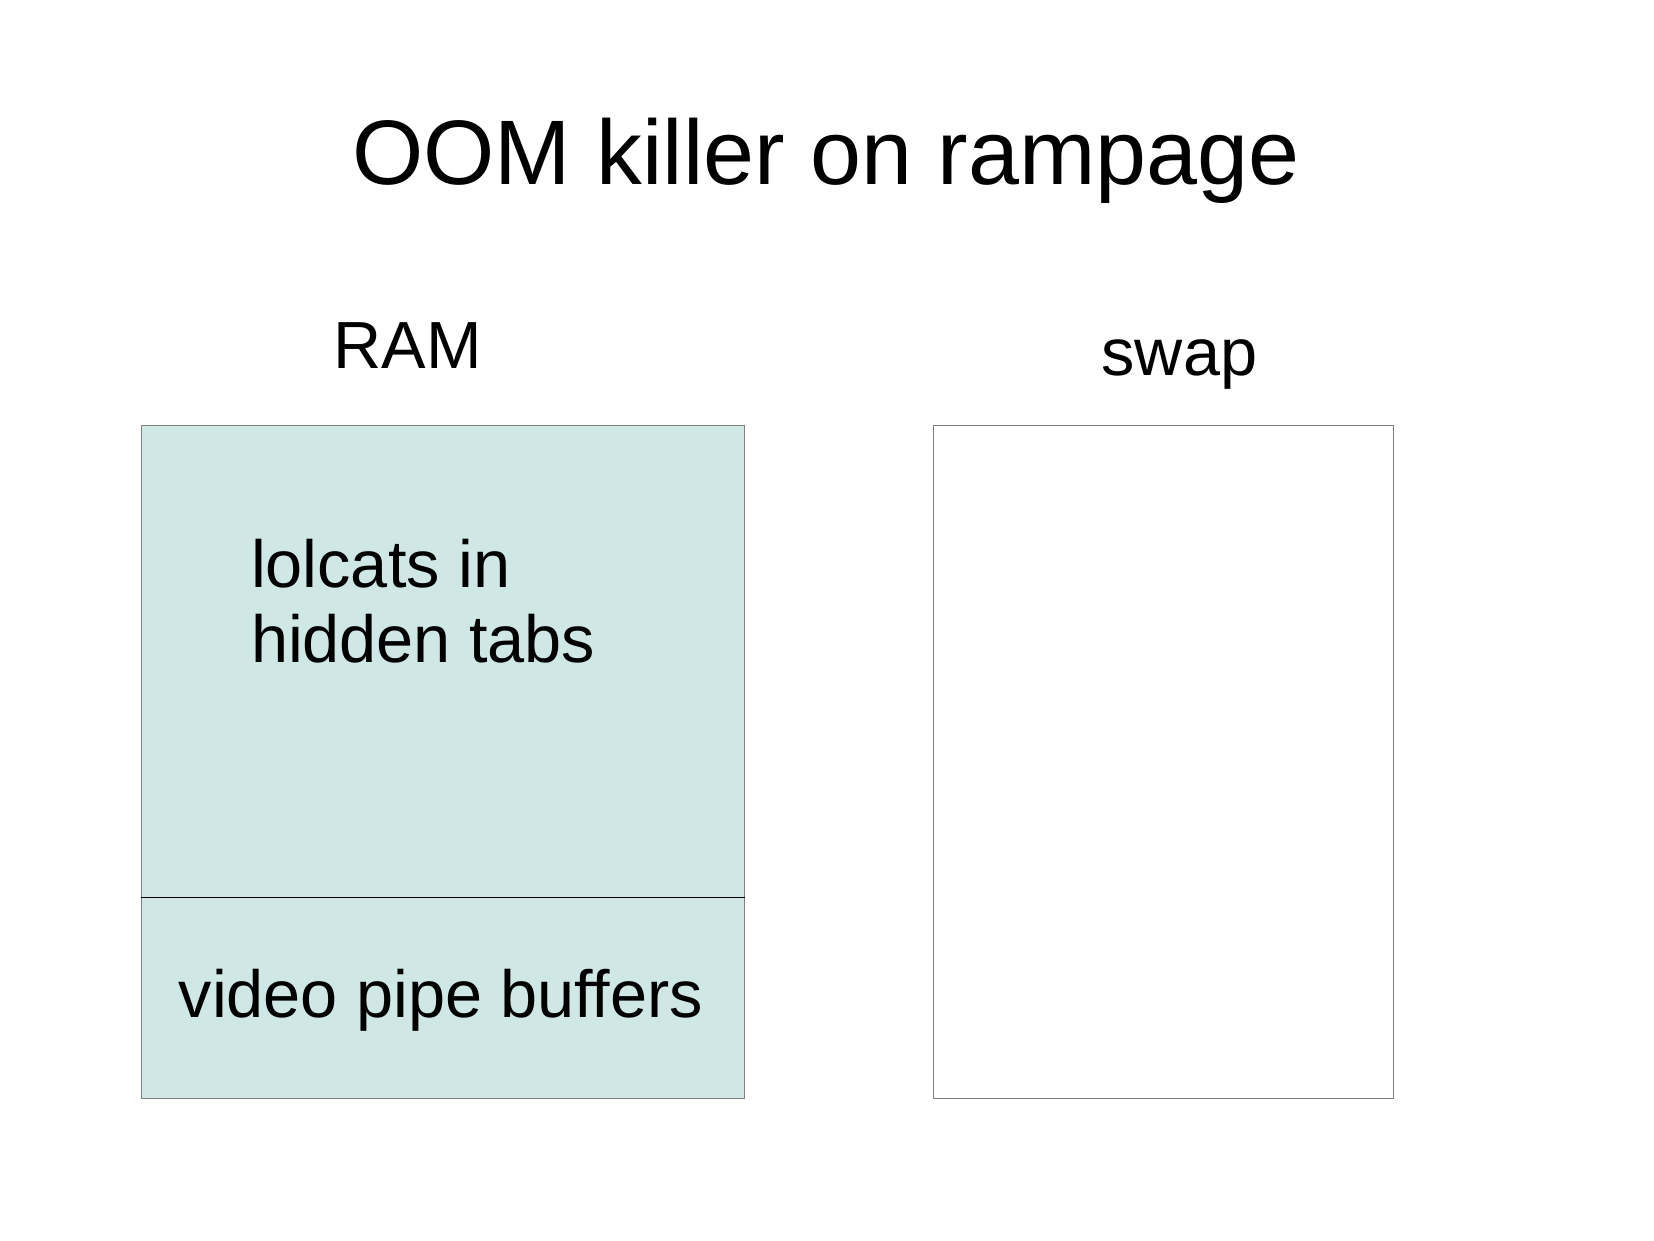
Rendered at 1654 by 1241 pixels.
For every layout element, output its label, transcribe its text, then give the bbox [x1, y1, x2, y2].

text_box [141, 898, 745, 1099]
text_box [141, 425, 745, 897]
text_box swap [1086, 307, 1273, 409]
text_box lolcats in hidden tabs [236, 519, 626, 780]
text_box video pipe buffers [164, 949, 721, 1040]
text_box RAM [318, 300, 497, 390]
title OOM killer on rampage [82, 49, 1571, 257]
